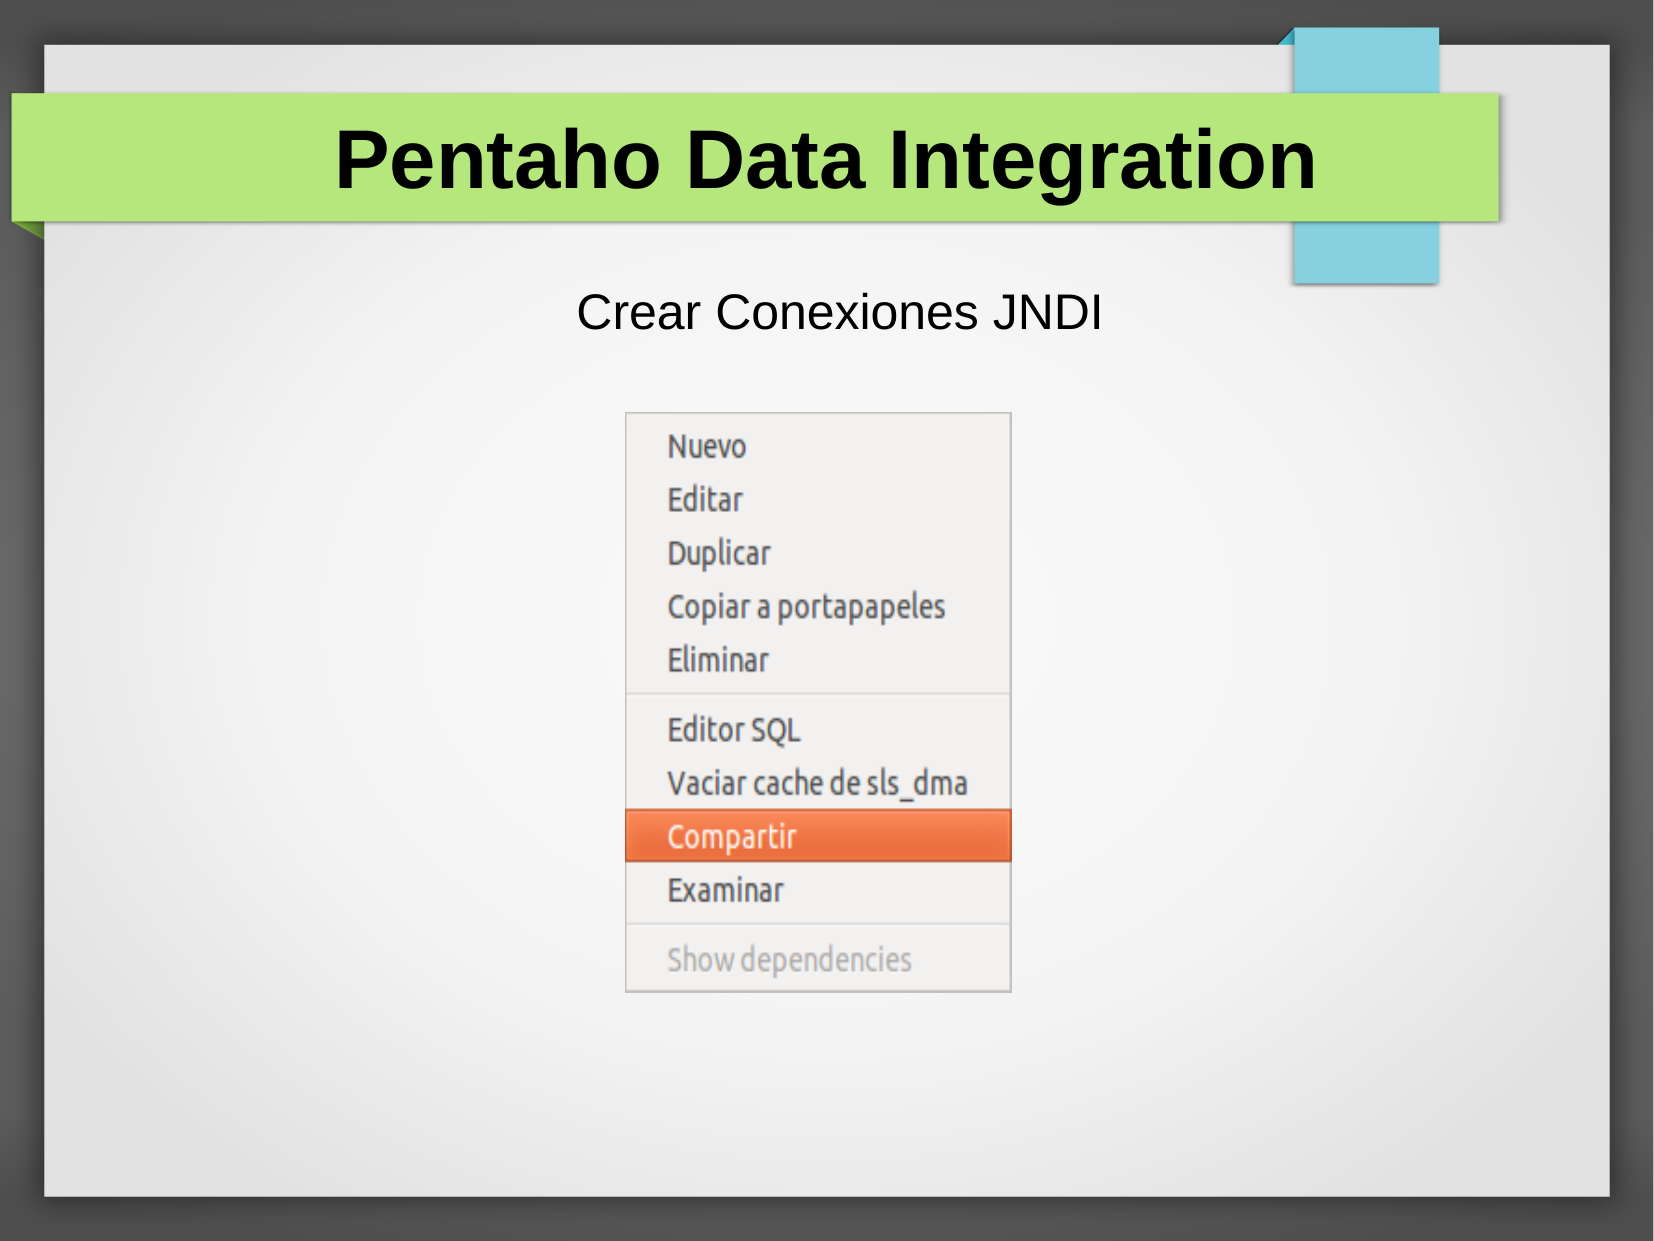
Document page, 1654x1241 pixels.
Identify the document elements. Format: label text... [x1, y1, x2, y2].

picture [0, 0, 1654, 1241]
title Pentaho Data Integration [70, 106, 1583, 213]
text_box Crear Conexiones JNDI [561, 276, 1119, 349]
